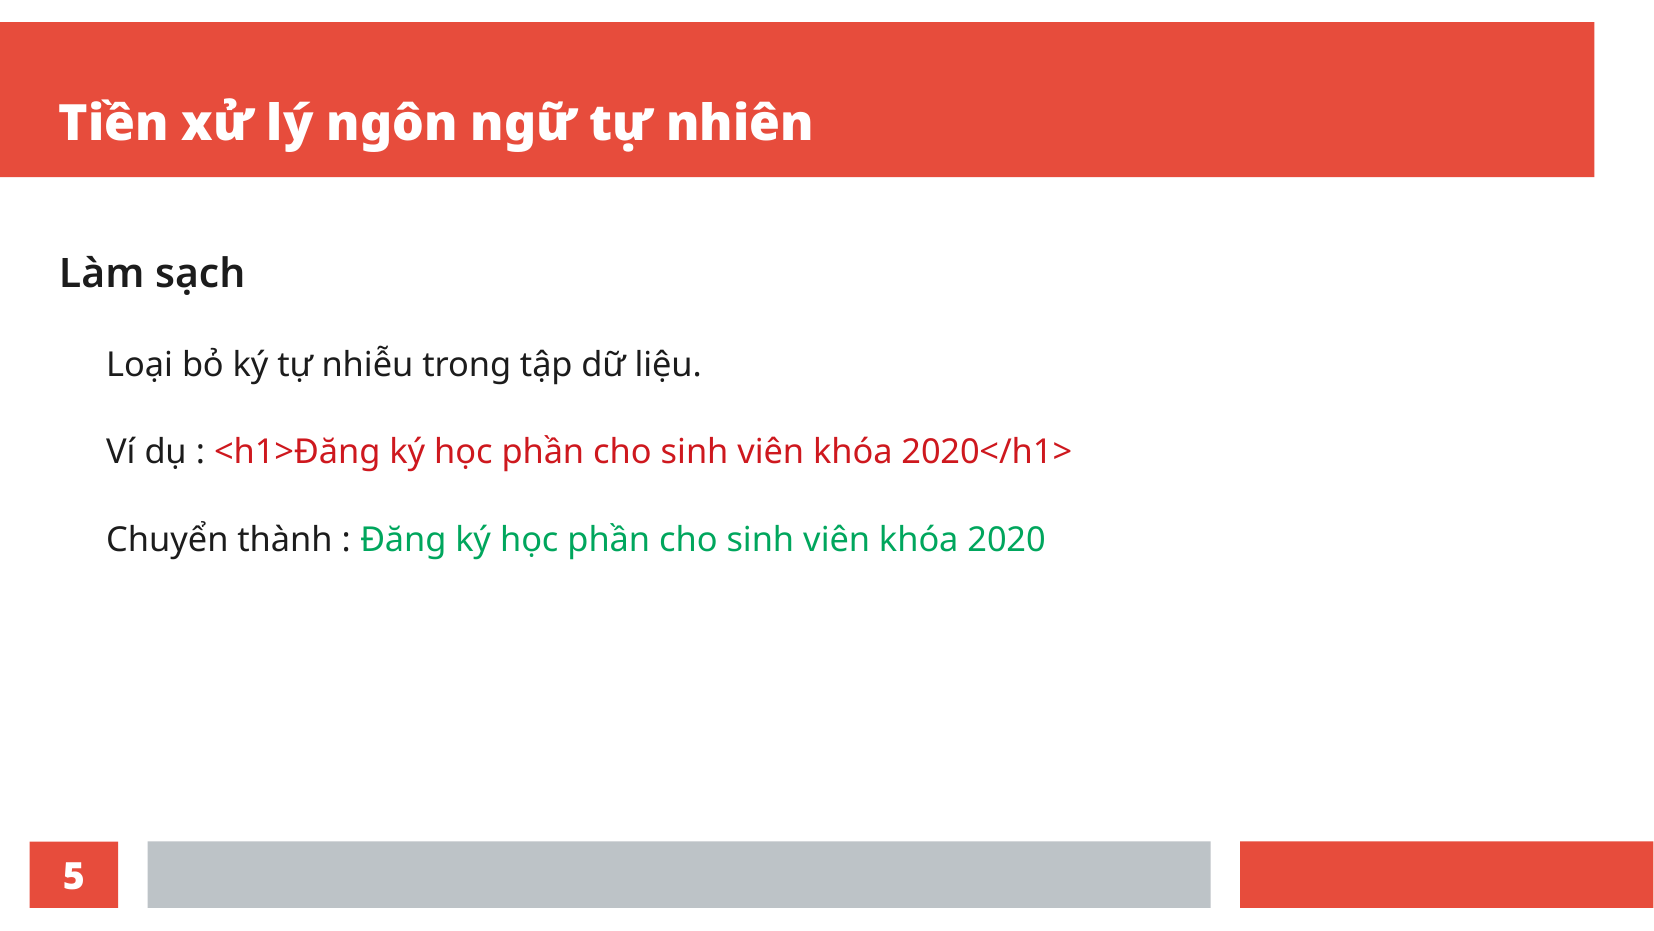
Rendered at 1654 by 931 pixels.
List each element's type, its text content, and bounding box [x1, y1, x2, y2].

title Tiền xử lý ngôn ngữ tự nhiên [59, 44, 1595, 156]
list Làm sạch Loại bỏ ký tự nhiễu trong tập dữ liệu. Ví dụ : <h1>Đăng ký học phần cho sinh viên khóa 2020</h1> Chuyển thành : Đăng ký học phần cho sinh viên khóa 2020 [59, 243, 1565, 820]
